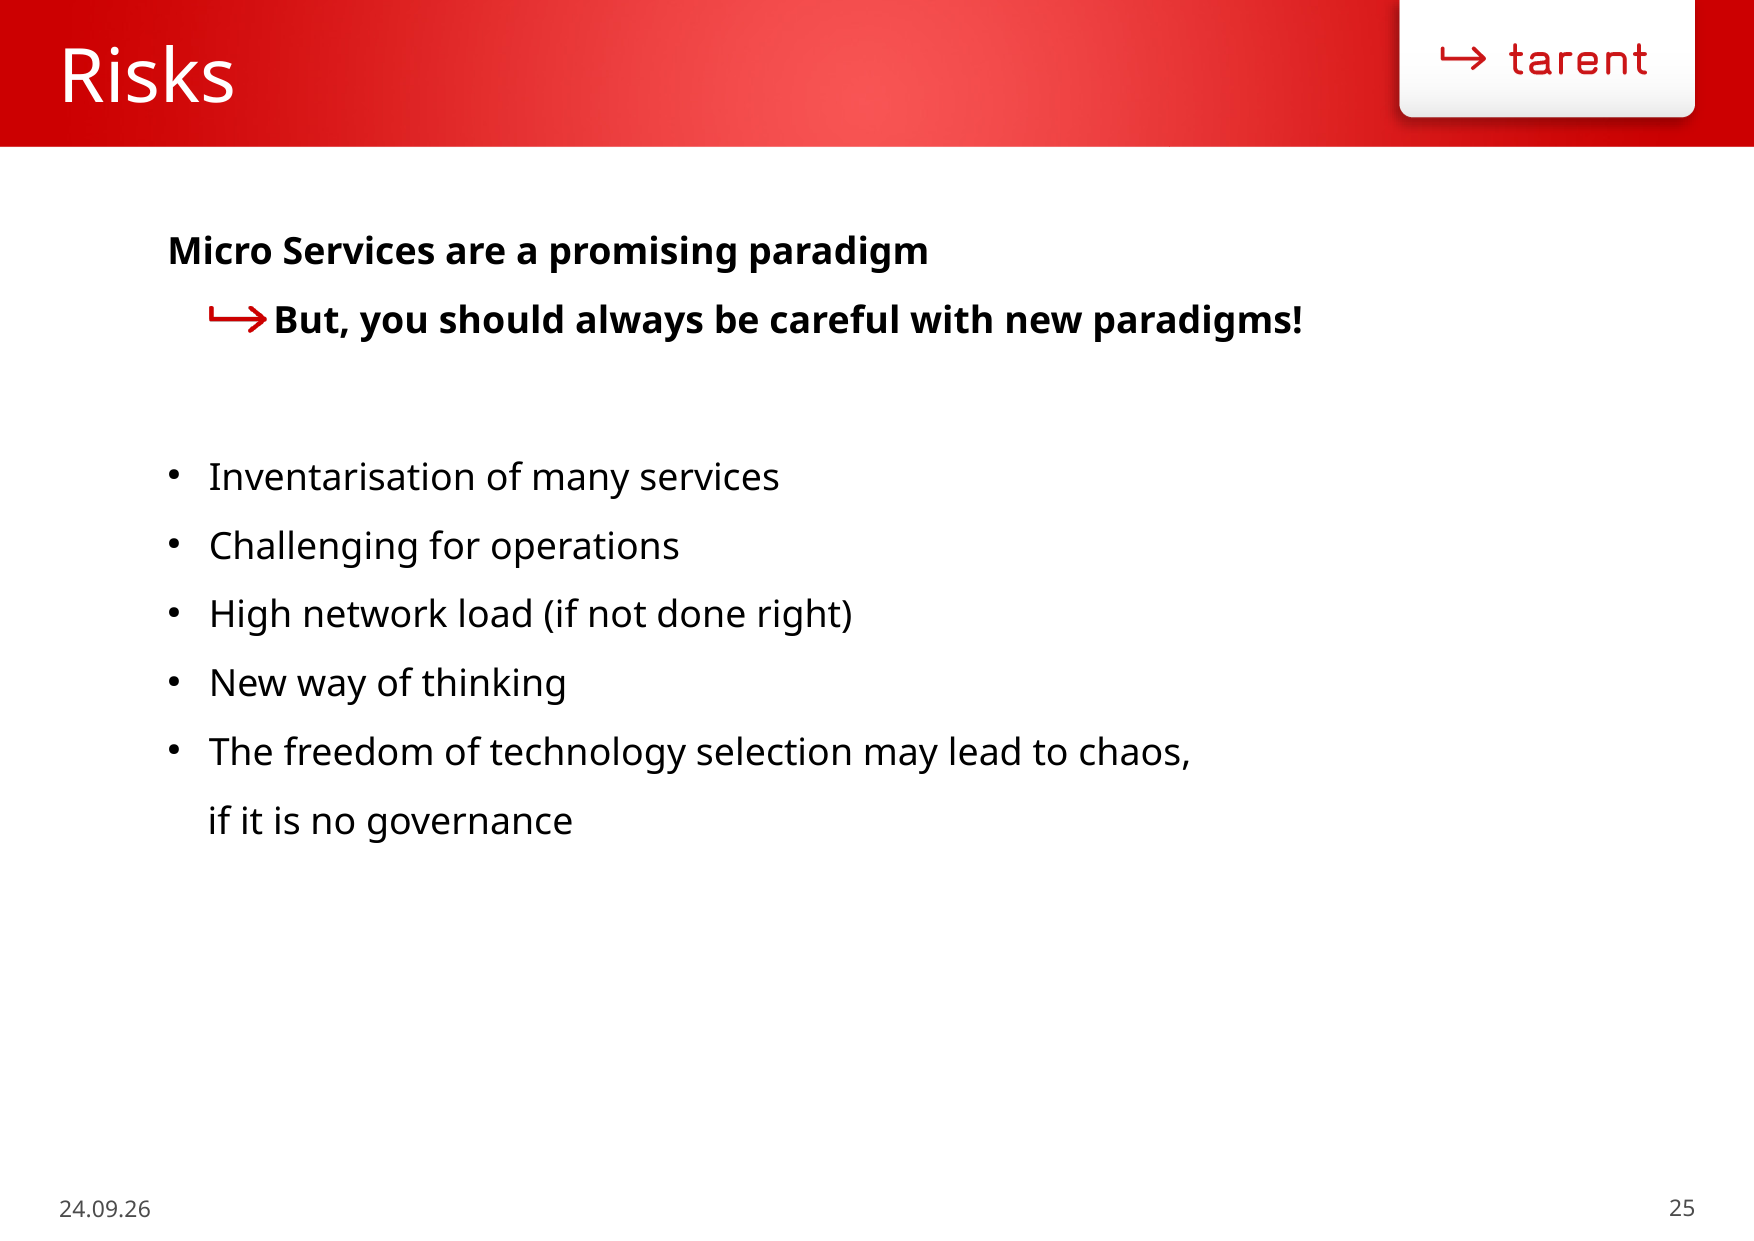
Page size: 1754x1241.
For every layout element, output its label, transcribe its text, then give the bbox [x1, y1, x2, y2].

picture [0, 0, 1754, 1240]
list Micro Services are a promising paradigm But, you should always be careful with new paradigms! Inventarisation of many services Challenging for operations High network load (if not done right) New way of thinking The freedom of technology selection may lead to chaos, if it is no governance [87, 224, 1667, 1158]
title Risks [59, 0, 1638, 177]
